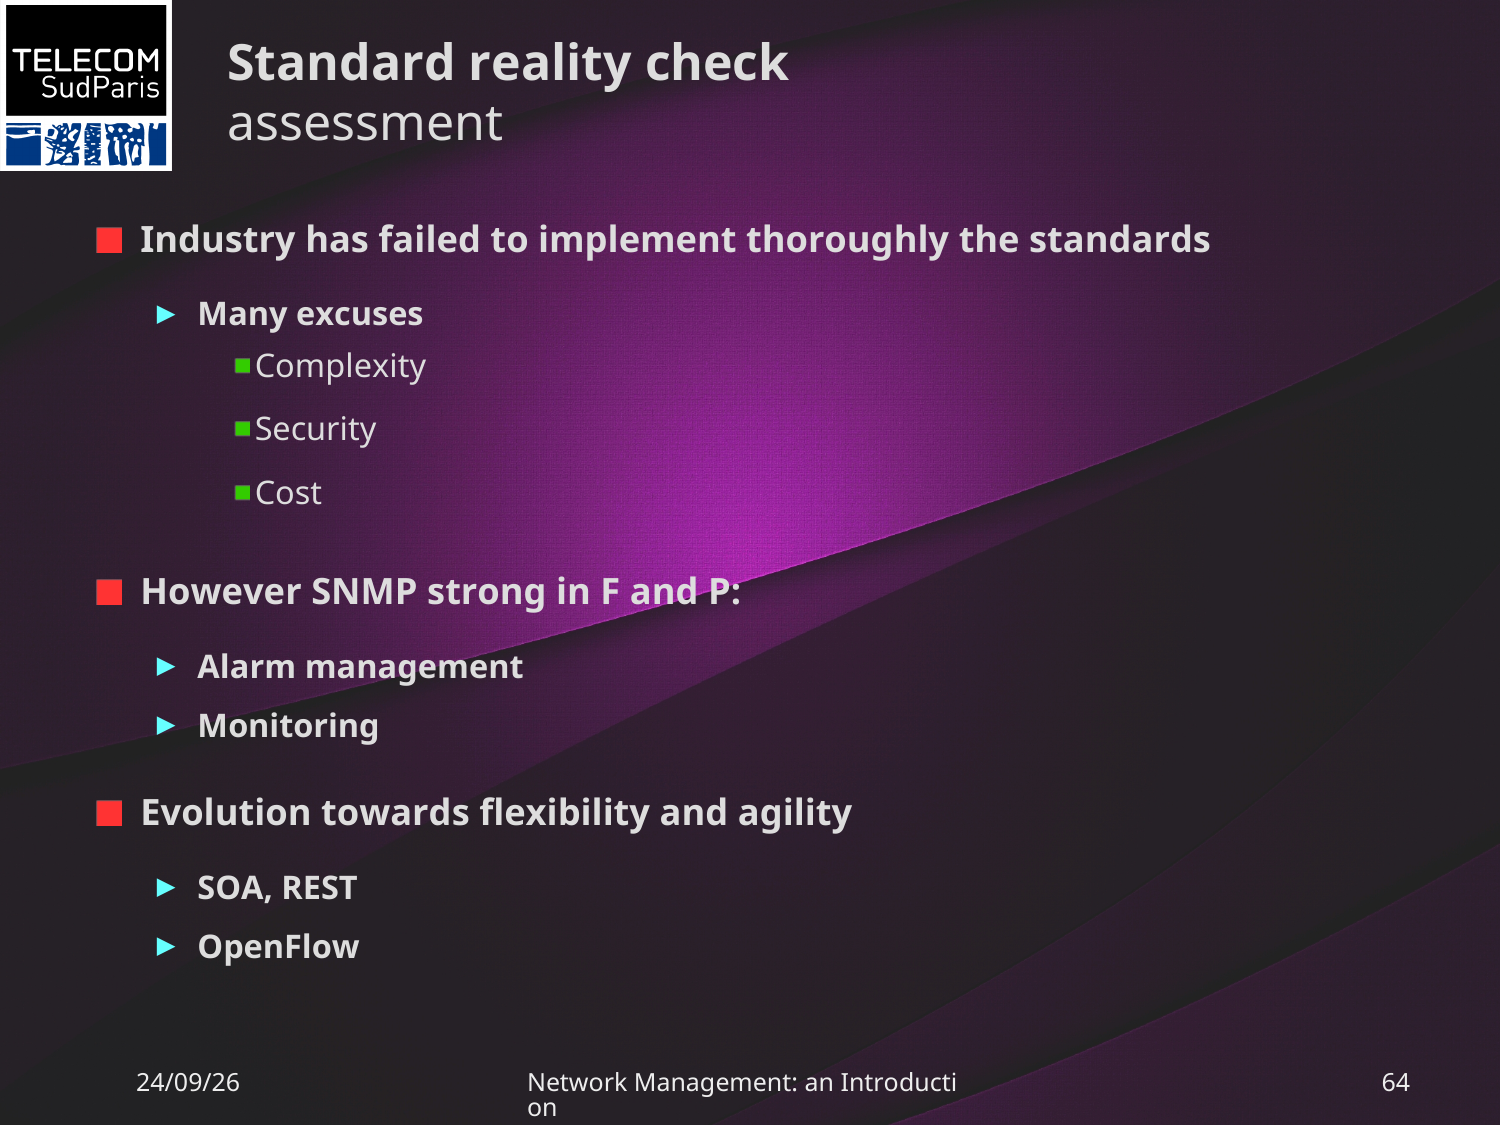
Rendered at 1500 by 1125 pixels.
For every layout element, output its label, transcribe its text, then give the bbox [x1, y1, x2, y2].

list Industry has failed to implement thoroughly the standards Many excuses Complexity Security Cost However SNMP strong in F and P: Alarm management Monitoring Evolution towards flexibility and agility SOA, REST OpenFlow [76, 207, 1427, 977]
picture [0, 0, 1500, 1125]
title Standard reality check assessment [212, 22, 1406, 158]
